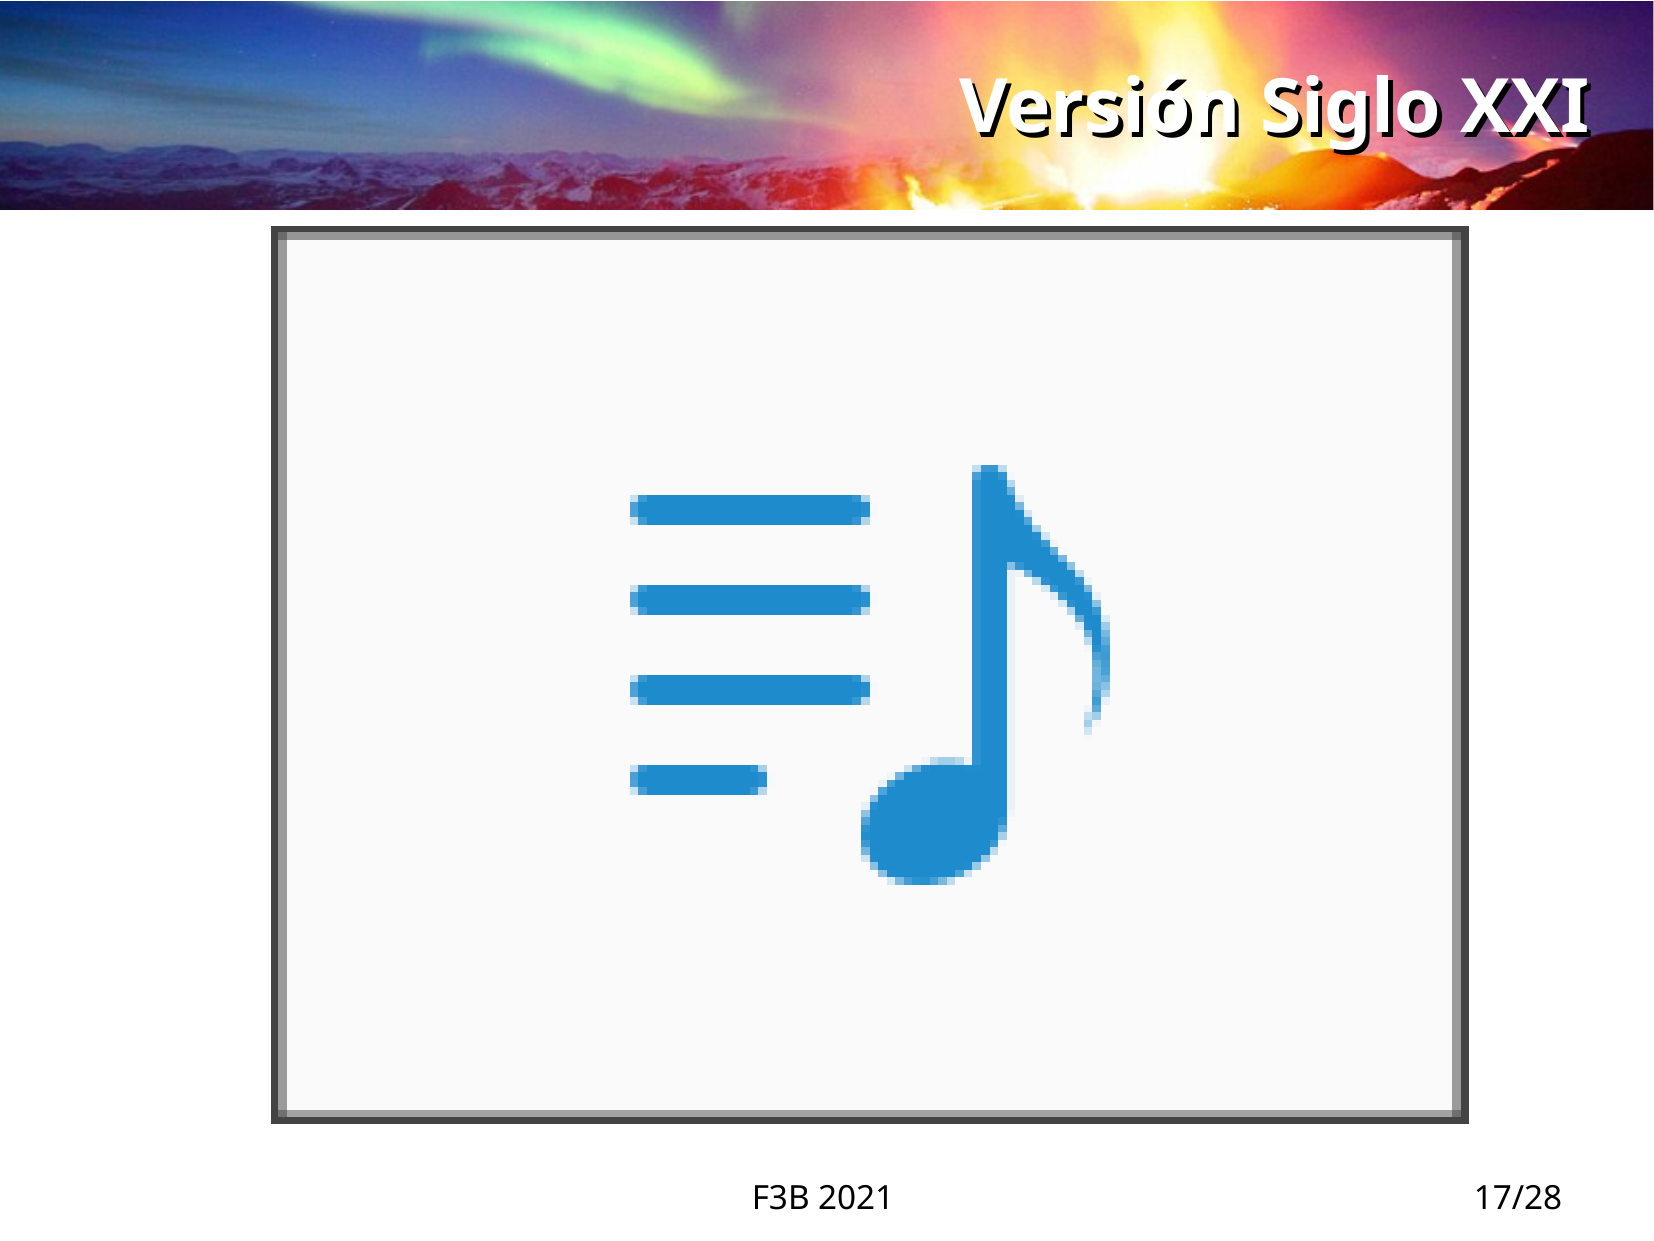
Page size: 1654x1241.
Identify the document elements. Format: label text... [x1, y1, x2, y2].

text_box [270, 225, 1470, 1126]
title Versión Siglo XXI [45, 15, 1606, 191]
picture [0, 1, 1654, 210]
